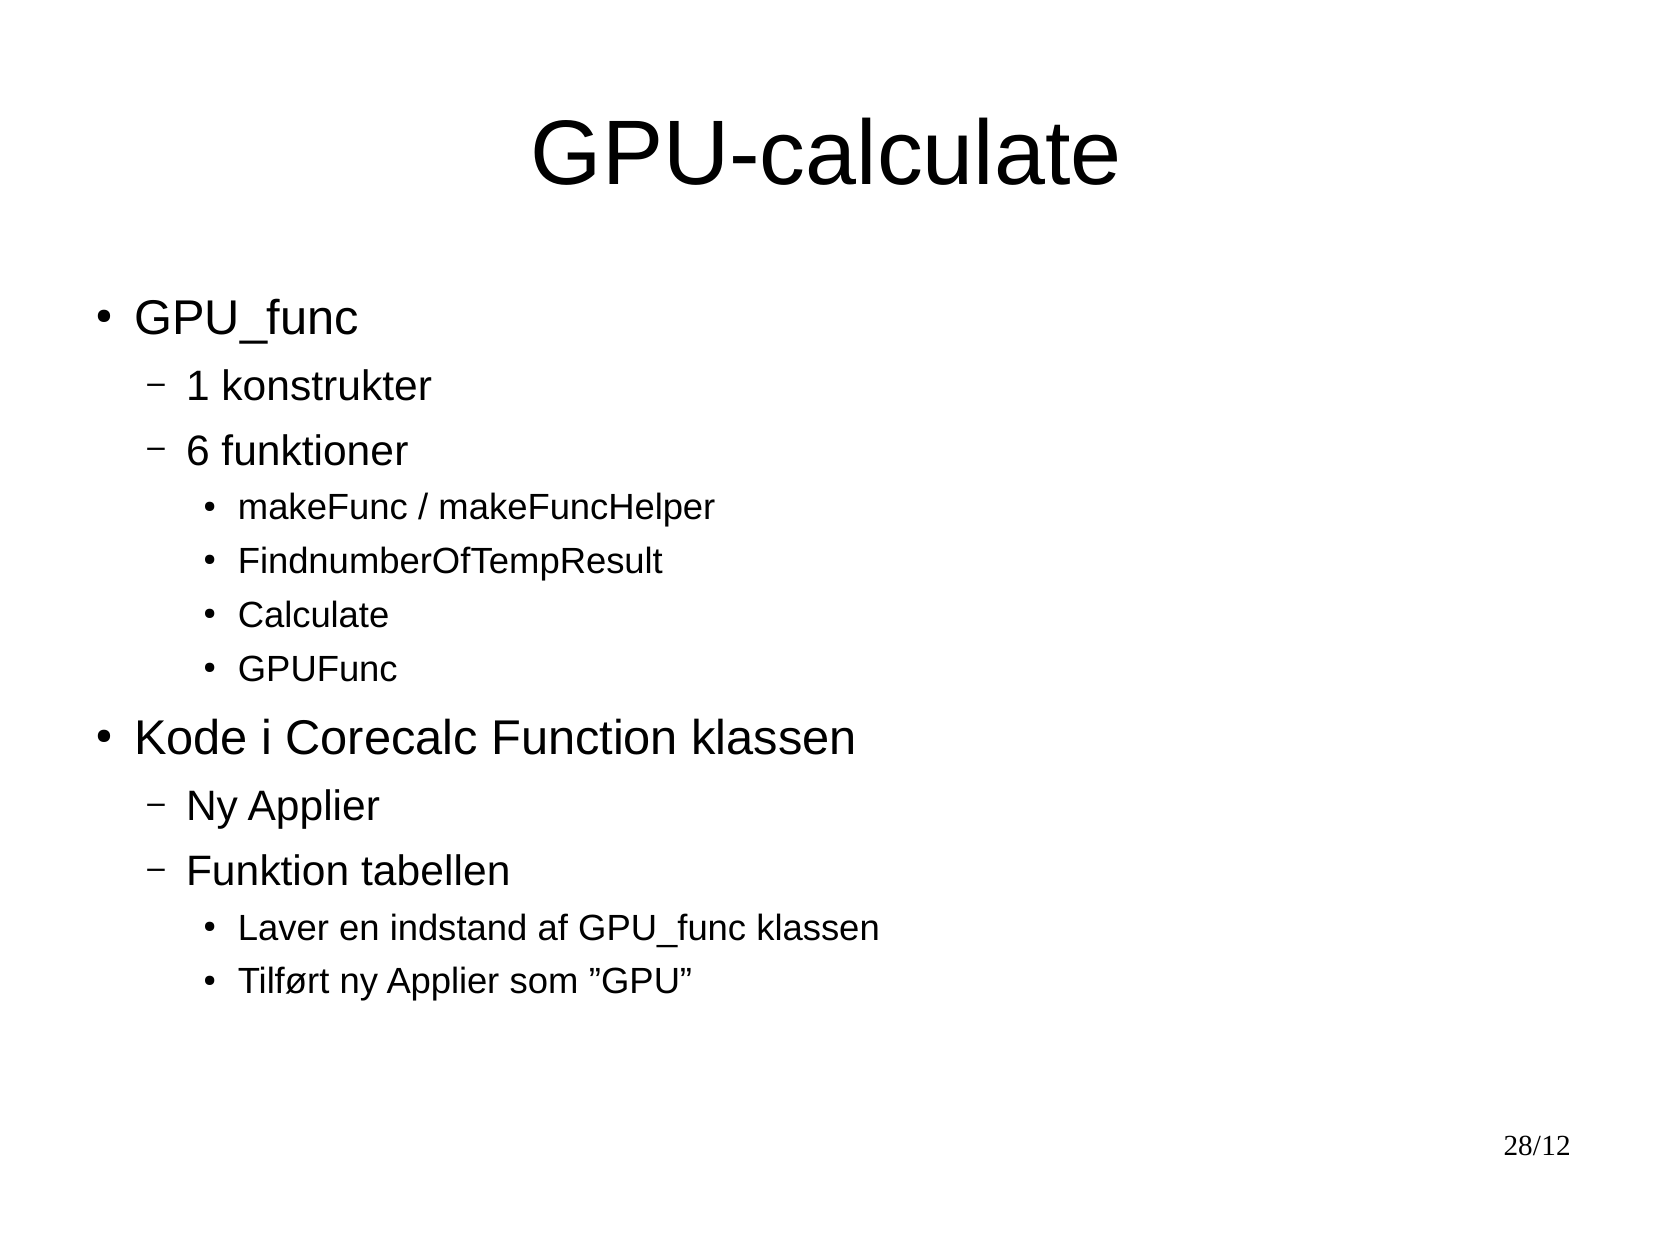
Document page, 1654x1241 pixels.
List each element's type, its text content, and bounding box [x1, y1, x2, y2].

list GPU_func 1 konstrukter 6 funktioner makeFunc / makeFuncHelper FindnumberOfTempResult Calculate GPUFunc Kode i Corecalc Function klassen Ny Applier Funktion tabellen Laver en indstand af GPU_func klassen Tilført ny Applier som ”GPU” [82, 290, 1571, 1010]
title GPU-calculate [82, 49, 1571, 257]
